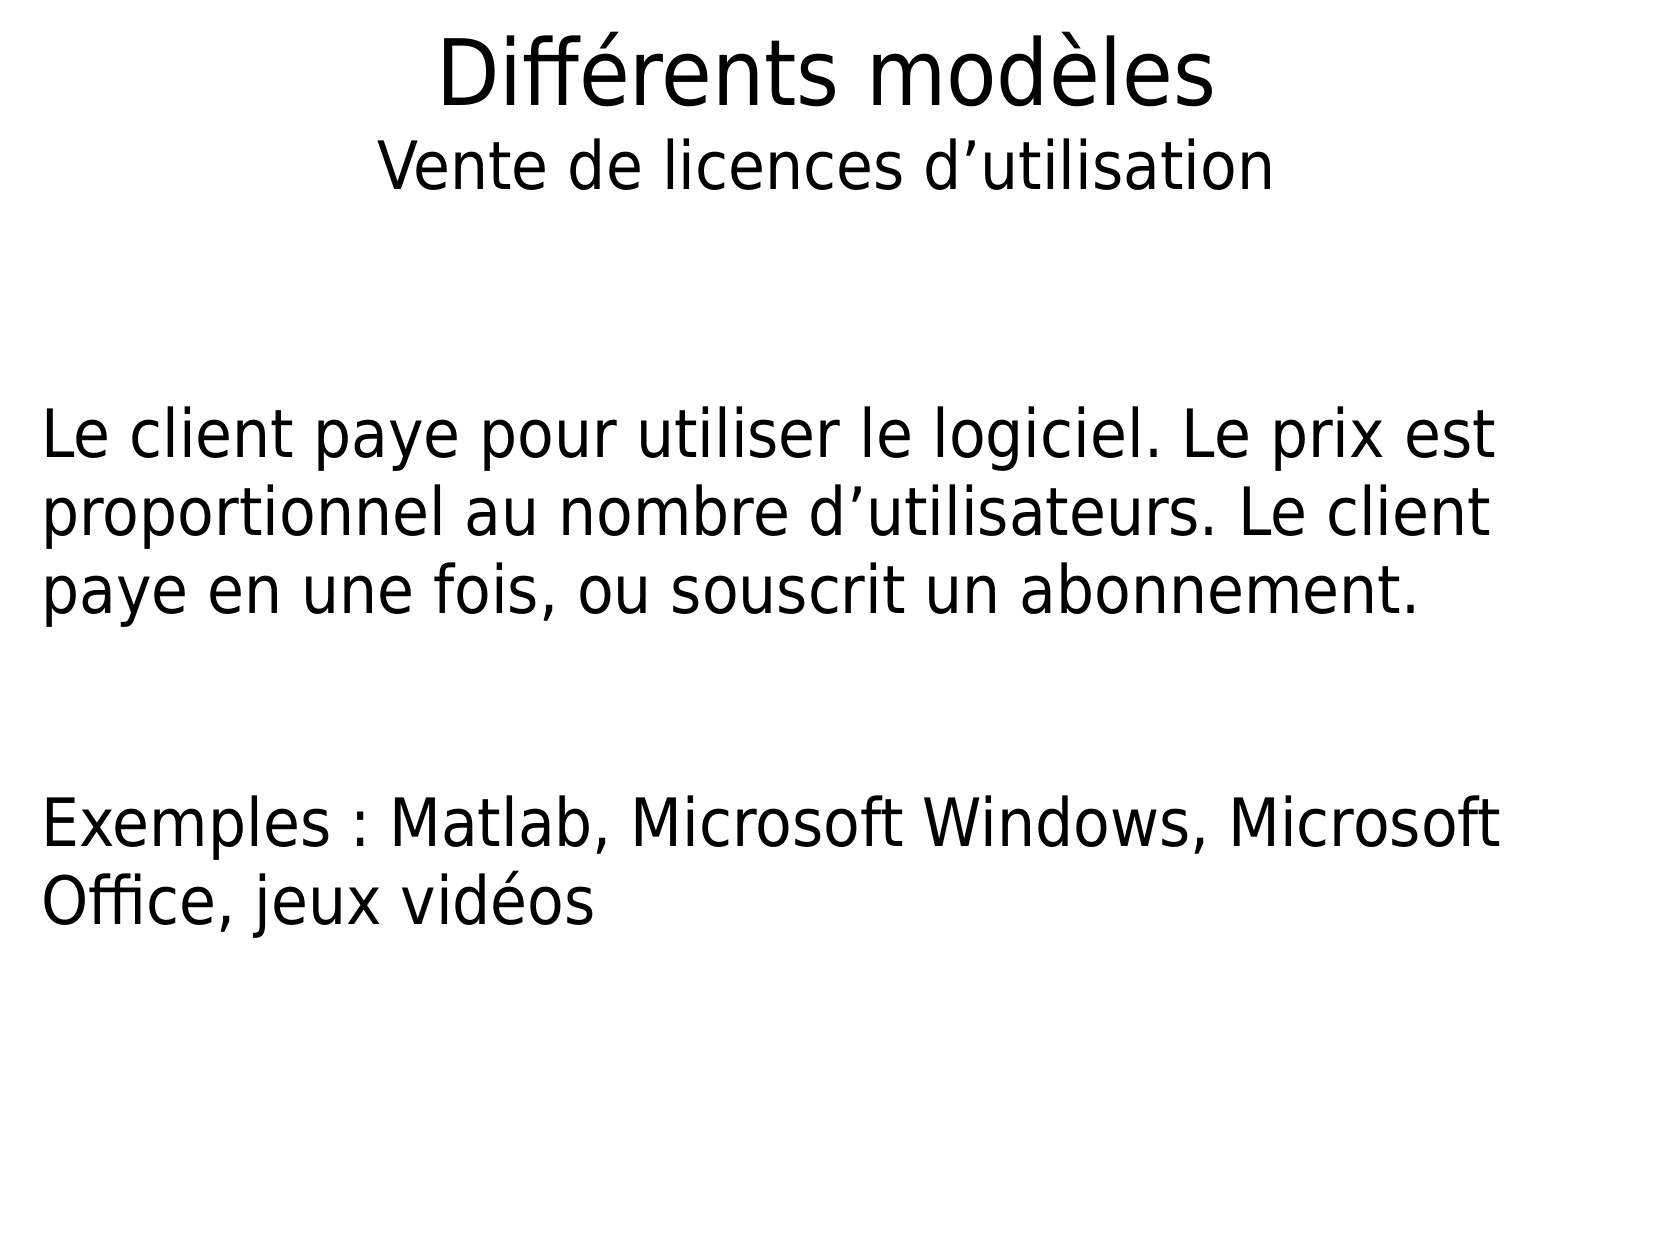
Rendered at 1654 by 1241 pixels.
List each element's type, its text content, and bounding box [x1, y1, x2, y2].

title Différents modèles Vente de licences d’utilisation [41, 12, 1613, 214]
title Le client paye pour utiliser le logiciel. Le prix est proportionnel au nombre d’utilisateurs. Le client paye en une fois, ou souscrit un abonnement. Exemples : Matlab, Microsoft Windows, Microsoft Office, jeux vidéos [41, 240, 1613, 1201]
